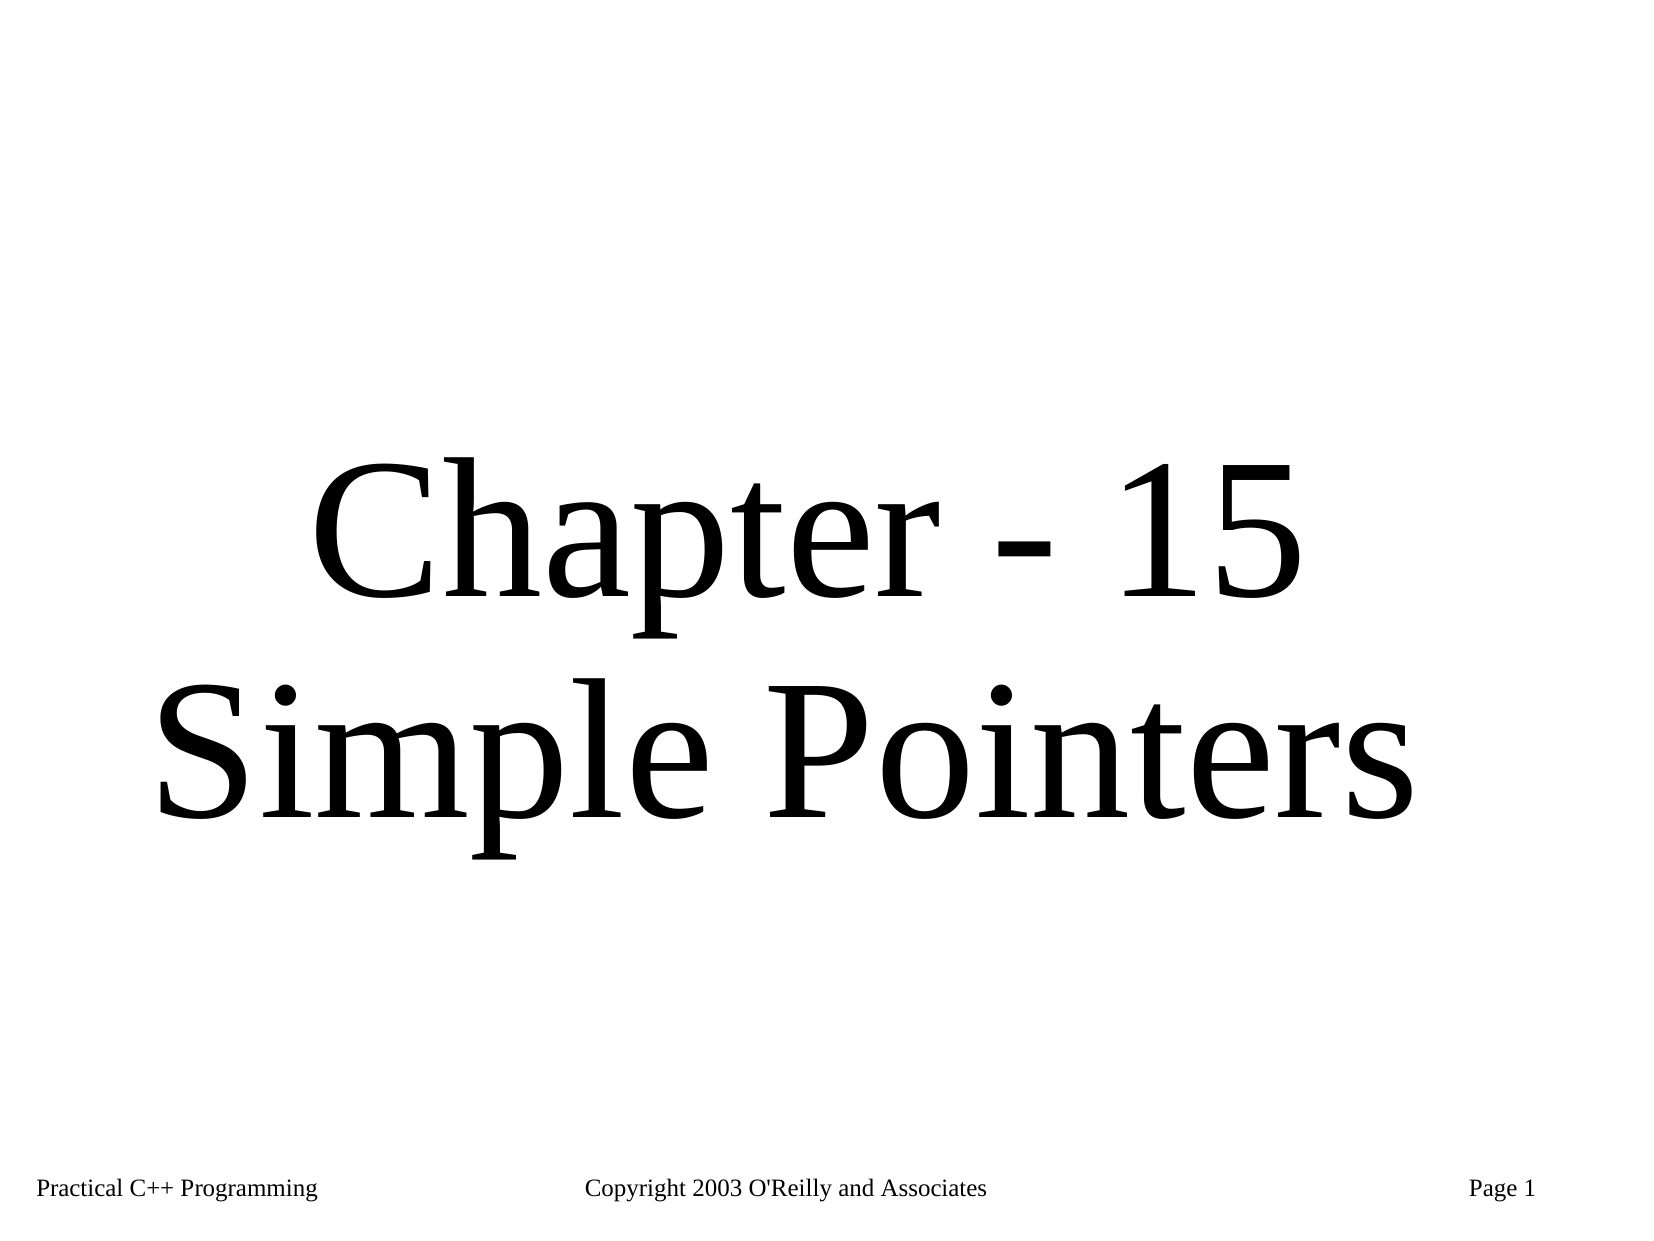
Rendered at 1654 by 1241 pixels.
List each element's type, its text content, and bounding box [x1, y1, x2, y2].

title Chapter - 15 Simple Pointers [135, 293, 1548, 986]
